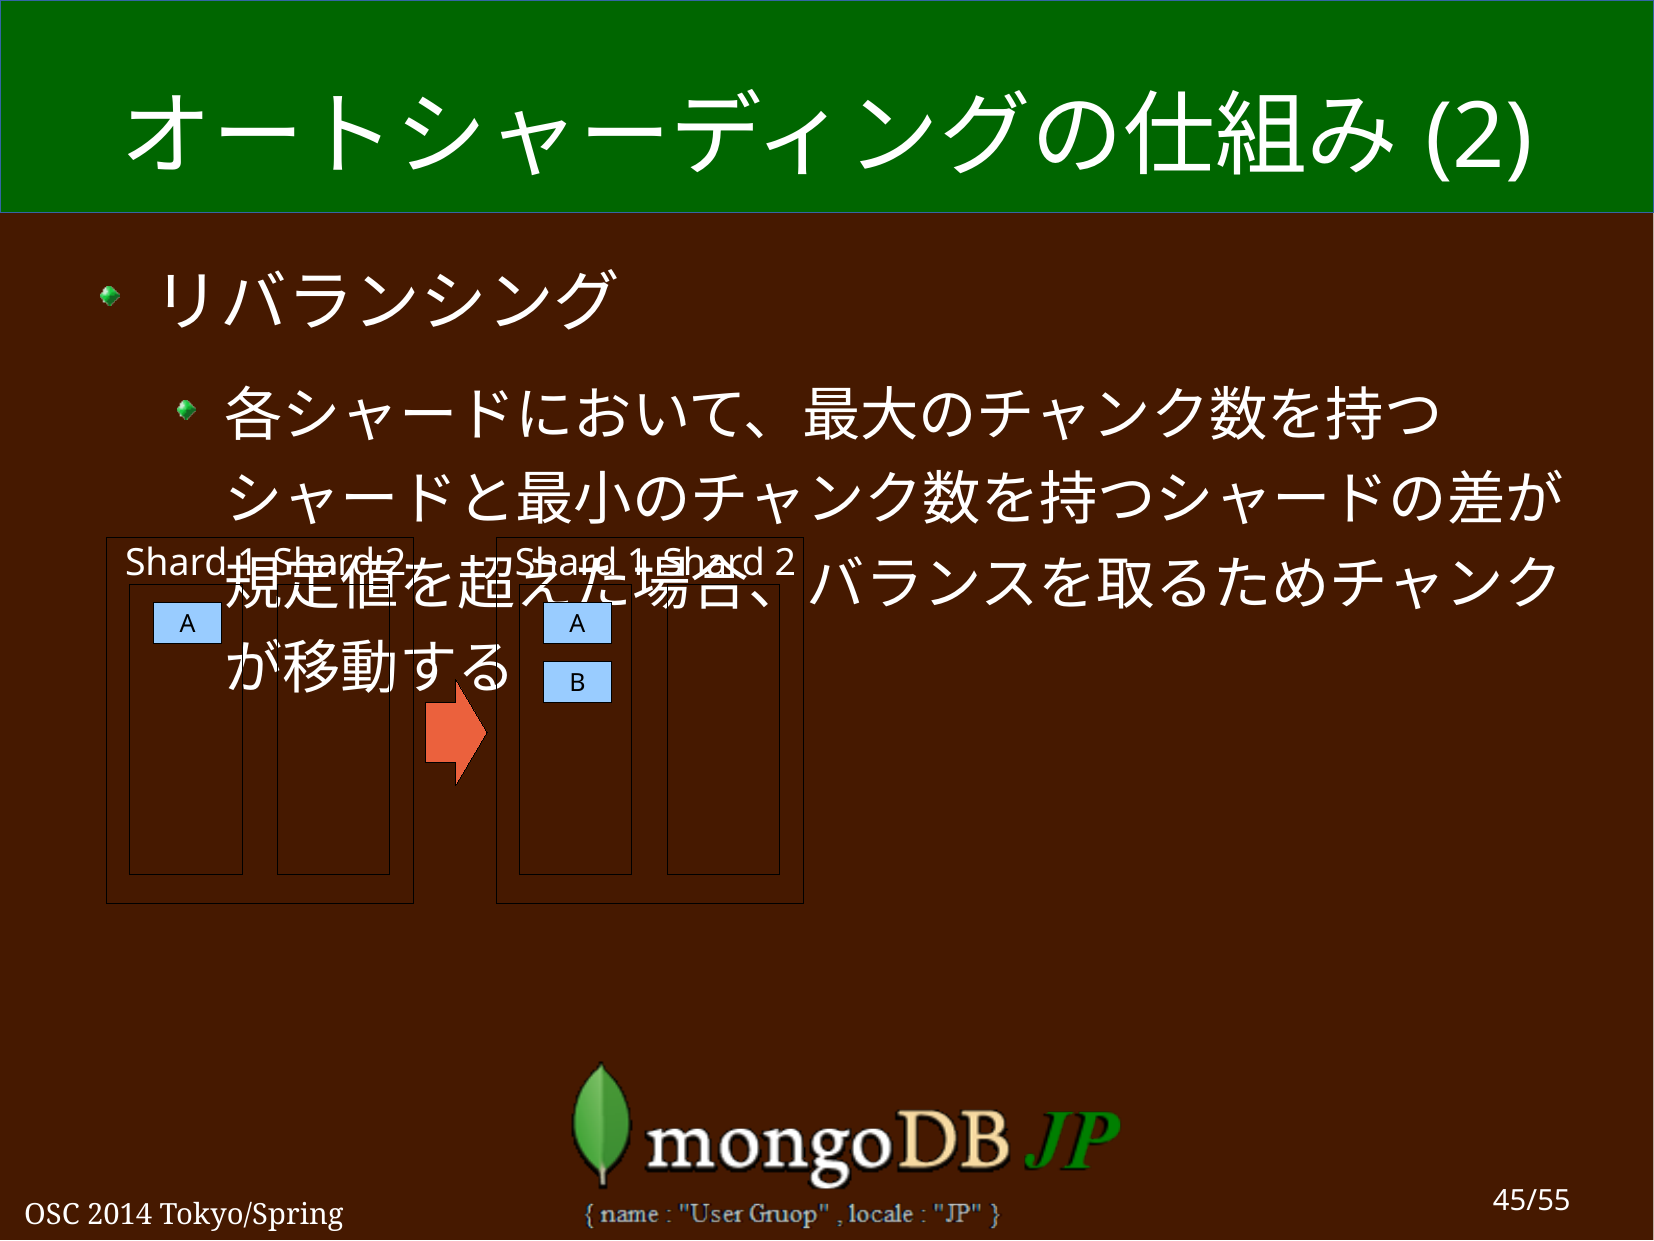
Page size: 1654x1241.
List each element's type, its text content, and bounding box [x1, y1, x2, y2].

picture [566, 1066, 1140, 1241]
text_box A [153, 602, 222, 644]
text_box Shard 2 [253, 528, 426, 591]
title オートシャーディングの仕組み(2) [82, 49, 1571, 207]
text_box Shard 2 [643, 528, 815, 591]
text_box Shard 1 [106, 528, 253, 591]
text_box [425, 679, 488, 786]
text_box A [543, 602, 612, 644]
text_box Shard 1 [496, 528, 643, 591]
text_box B [543, 661, 612, 703]
list リバランシング 各シャードにおいて、最大のチャンク数を持つシャードと最小のチャンク数を持つシャードの差が規定値を超えた場合、バランスを取るためチャンクが移動する 新規にシャードを追加した場合も同様にリバランシングが起きる [82, 247, 1571, 1066]
